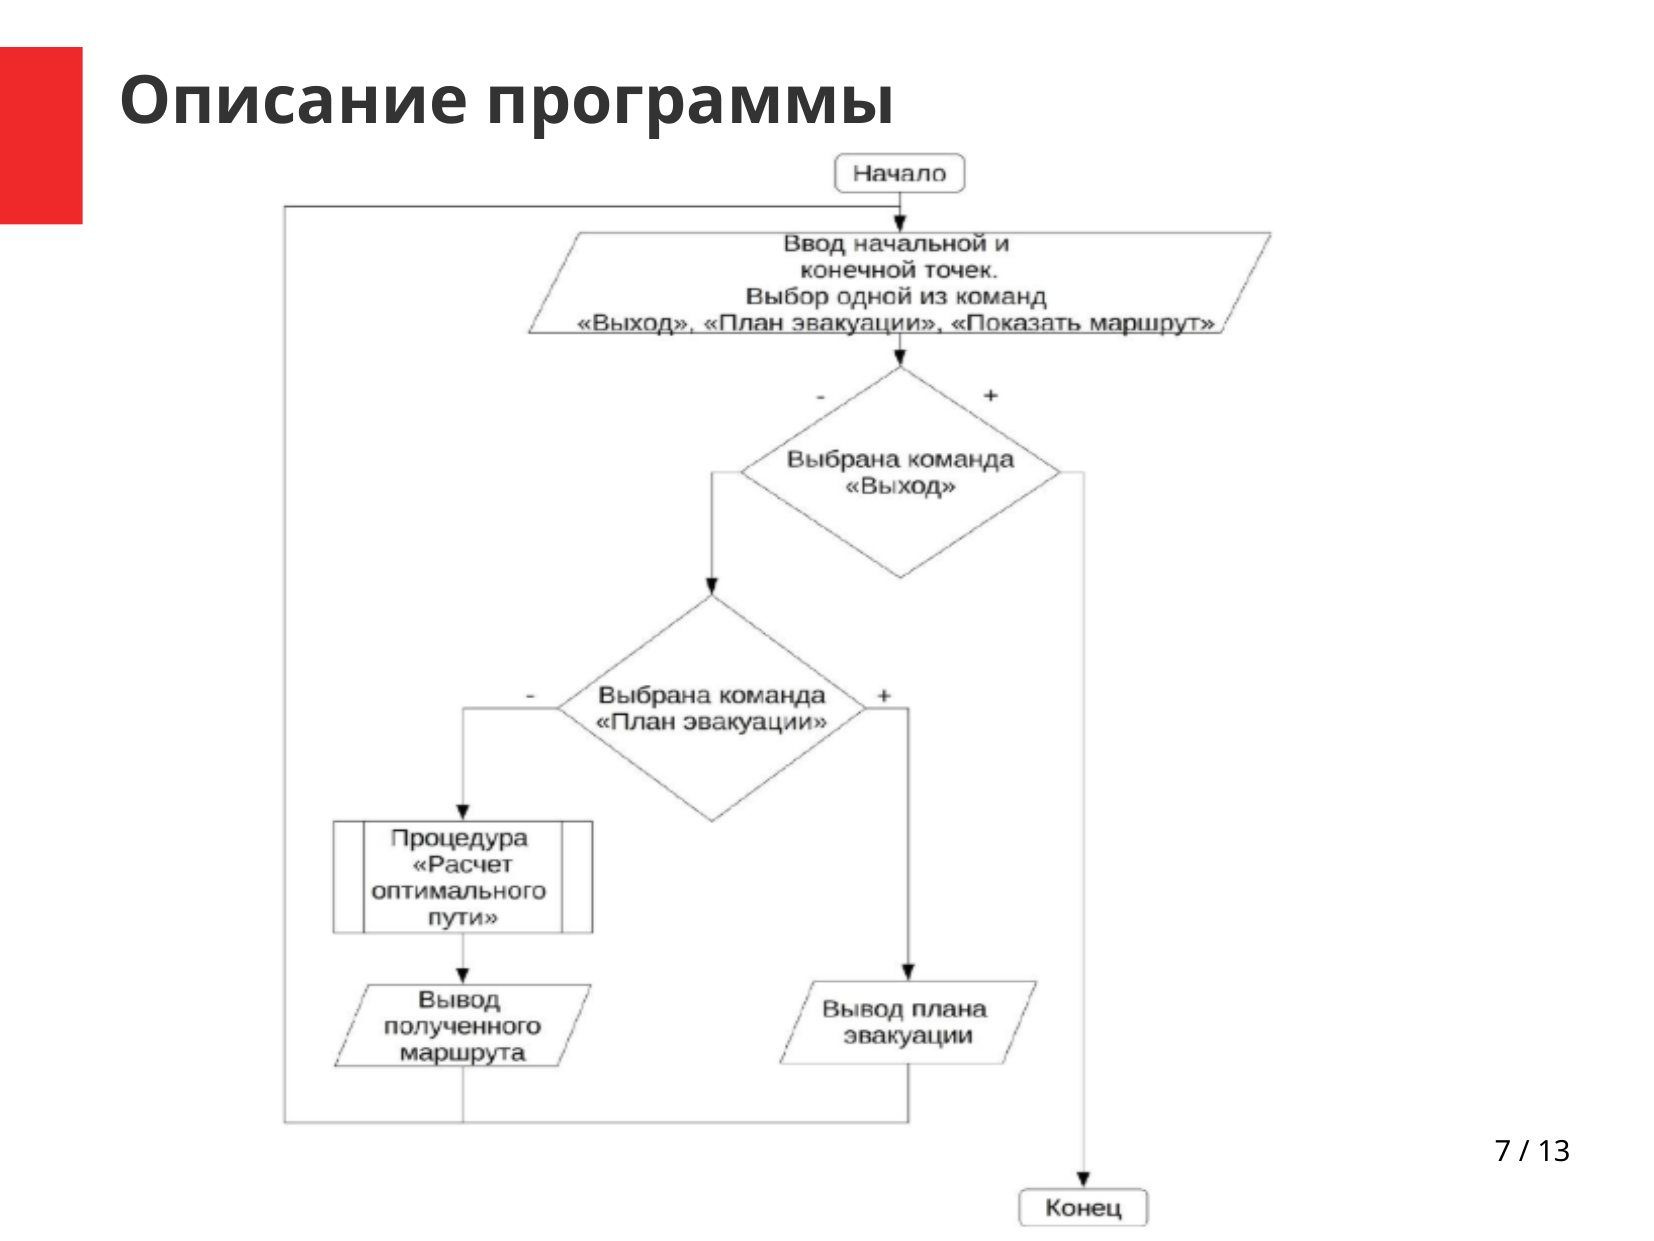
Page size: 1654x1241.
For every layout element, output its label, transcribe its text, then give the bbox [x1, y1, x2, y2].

picture [236, 141, 1312, 1241]
title Описание программы [118, 0, 1571, 201]
